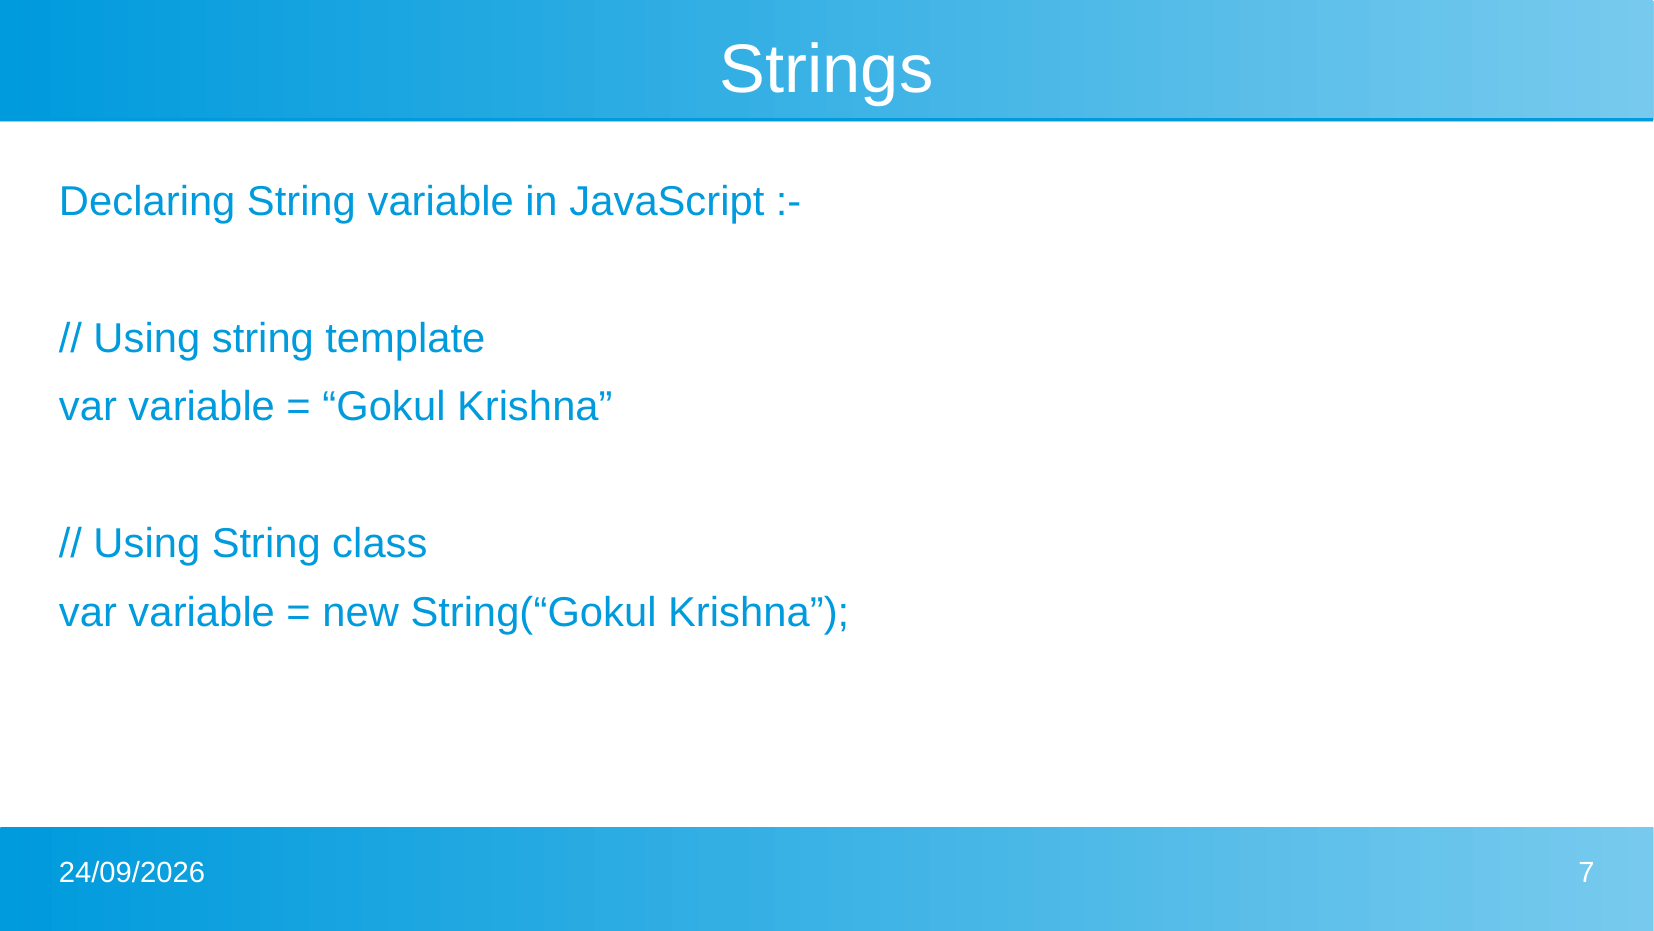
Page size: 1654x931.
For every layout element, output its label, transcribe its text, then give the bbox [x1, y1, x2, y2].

list Declaring String variable in JavaScript :- // Using string template var variable = “Gokul Krishna” // Using String class var variable = new String(“Gokul Krishna”); [59, 177, 1595, 768]
title Strings [59, 29, 1595, 108]
